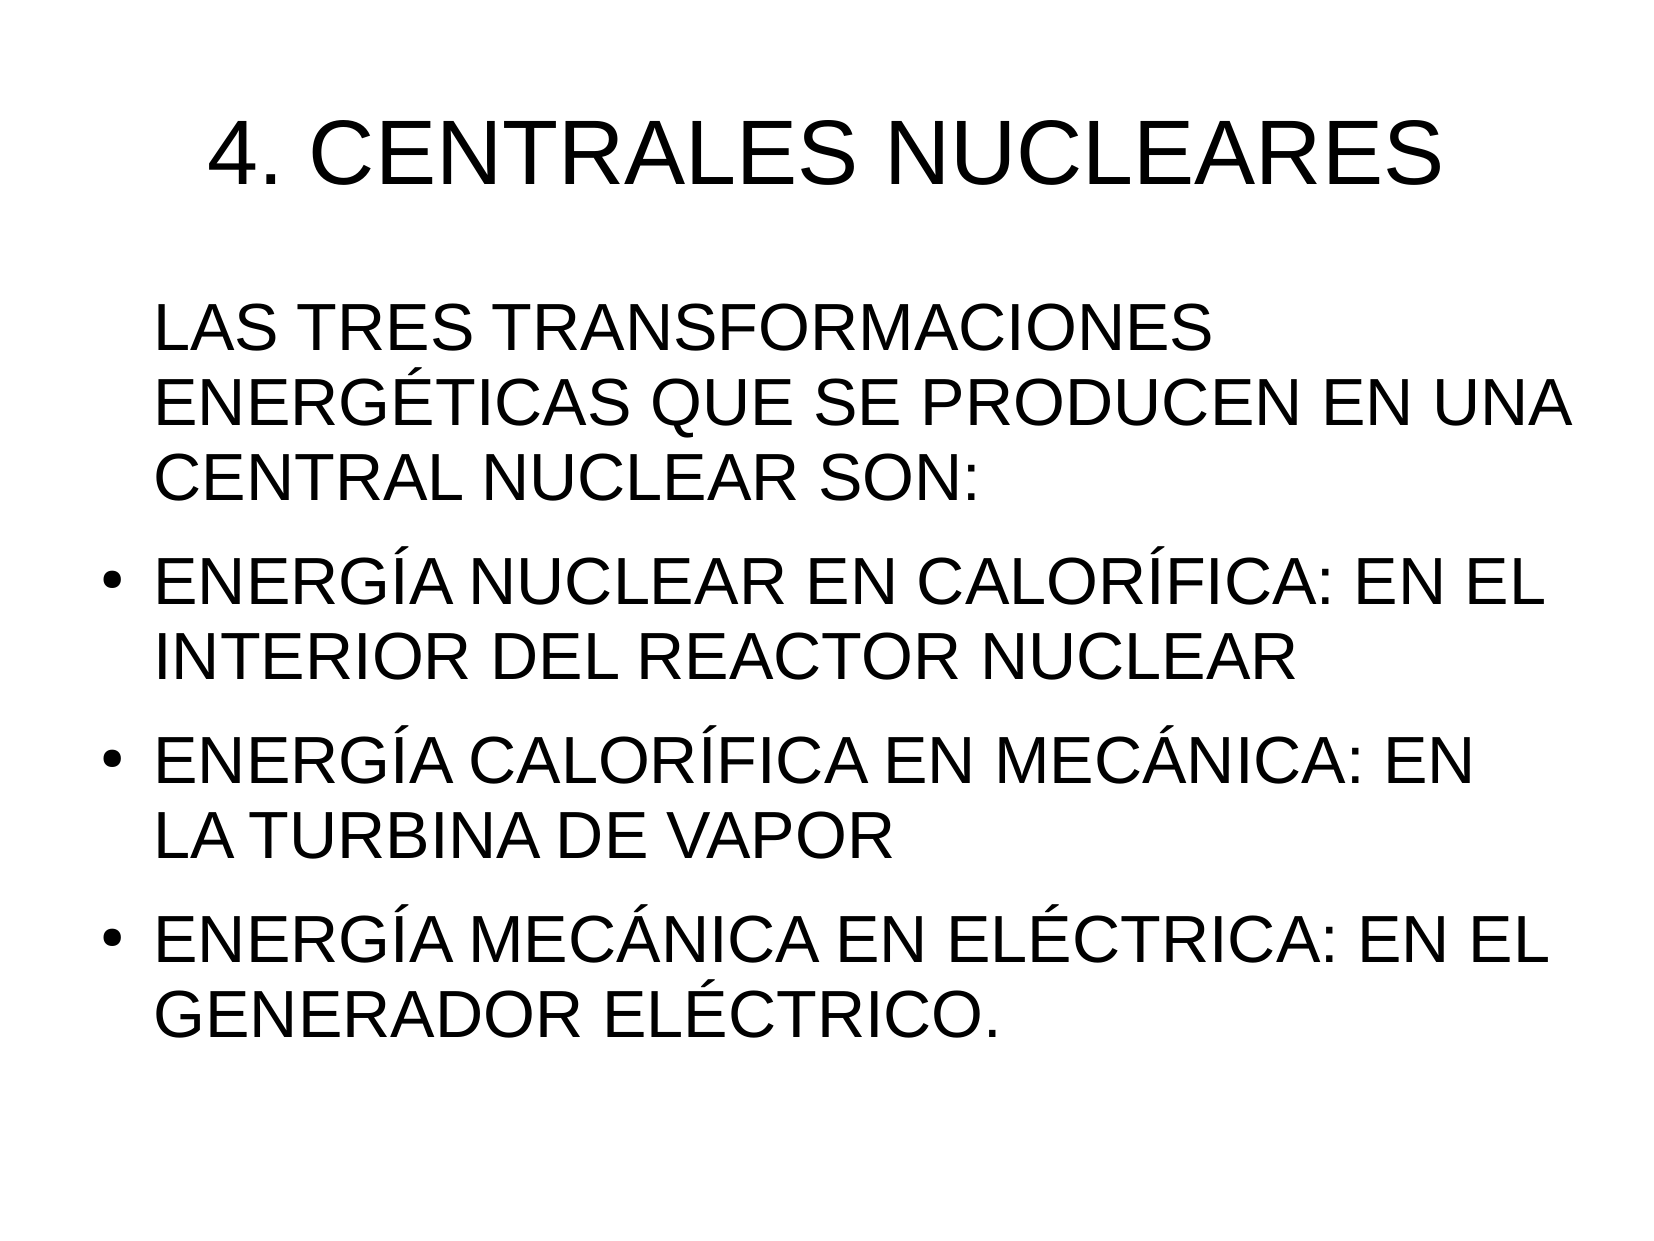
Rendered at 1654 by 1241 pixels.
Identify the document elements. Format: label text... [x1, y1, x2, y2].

title 4. CENTRALES NUCLEARES [82, 56, 1571, 250]
list LAS TRES TRANSFORMACIONES ENERGÉTICAS QUE SE PRODUCEN EN UNA CENTRAL NUCLEAR SON: ENERGÍA NUCLEAR EN CALORÍFICA: EN EL INTERIOR DEL REACTOR NUCLEAR ENERGÍA CALORÍFICA EN MECÁNICA: EN LA TURBINA DE VAPOR ENERGÍA MECÁNICA EN ELÉCTRICA: EN EL GENERADOR ELÉCTRICO. [82, 290, 1571, 1109]
